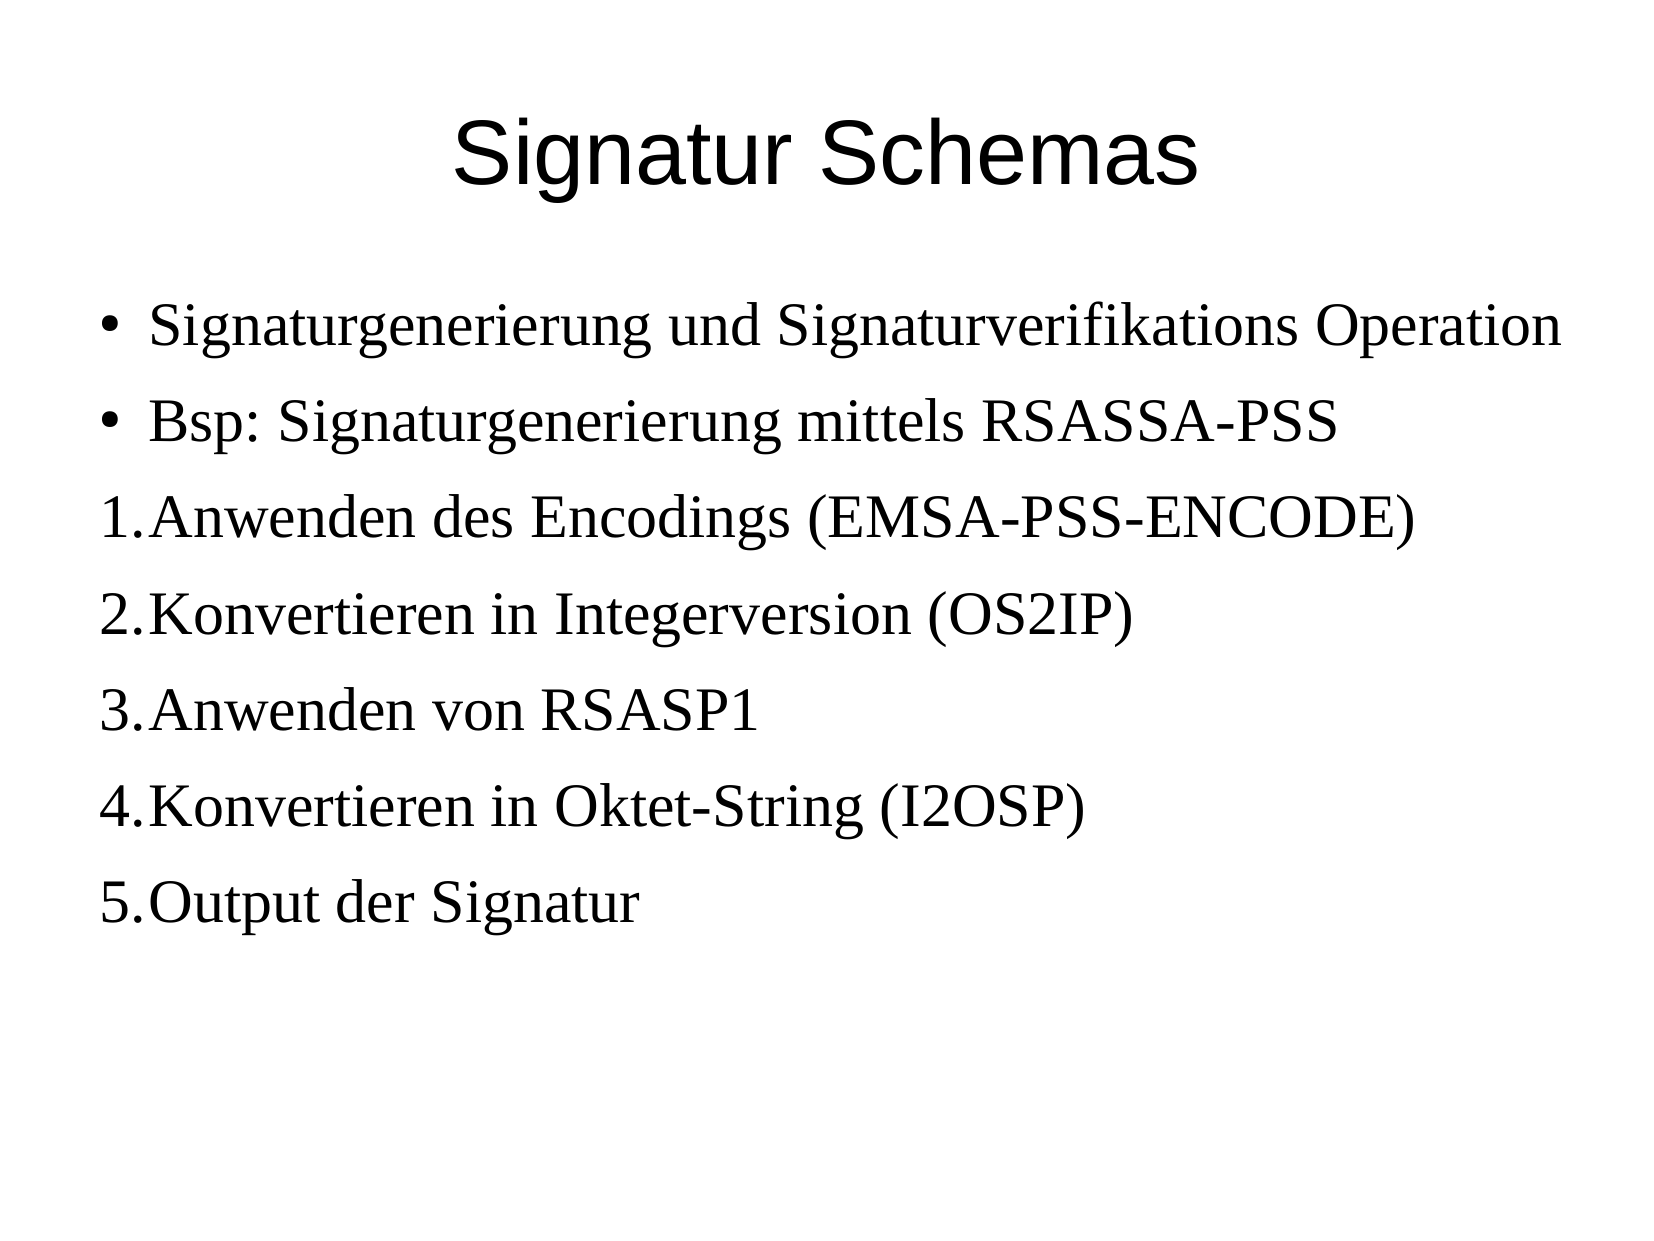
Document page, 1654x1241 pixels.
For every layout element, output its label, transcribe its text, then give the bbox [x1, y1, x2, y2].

list Signaturgenerierung und Signaturverifikations Operation Bsp: Signaturgenerierung mittels RSASSA-PSS Anwenden des Encodings (EMSA-PSS-ENCODE) Konvertieren in Integerversion (OS2IP) Anwenden von RSASP1 Konvertieren in Oktet-String (I2OSP) Output der Signatur [82, 290, 1571, 1010]
title Signatur Schemas [82, 49, 1571, 257]
